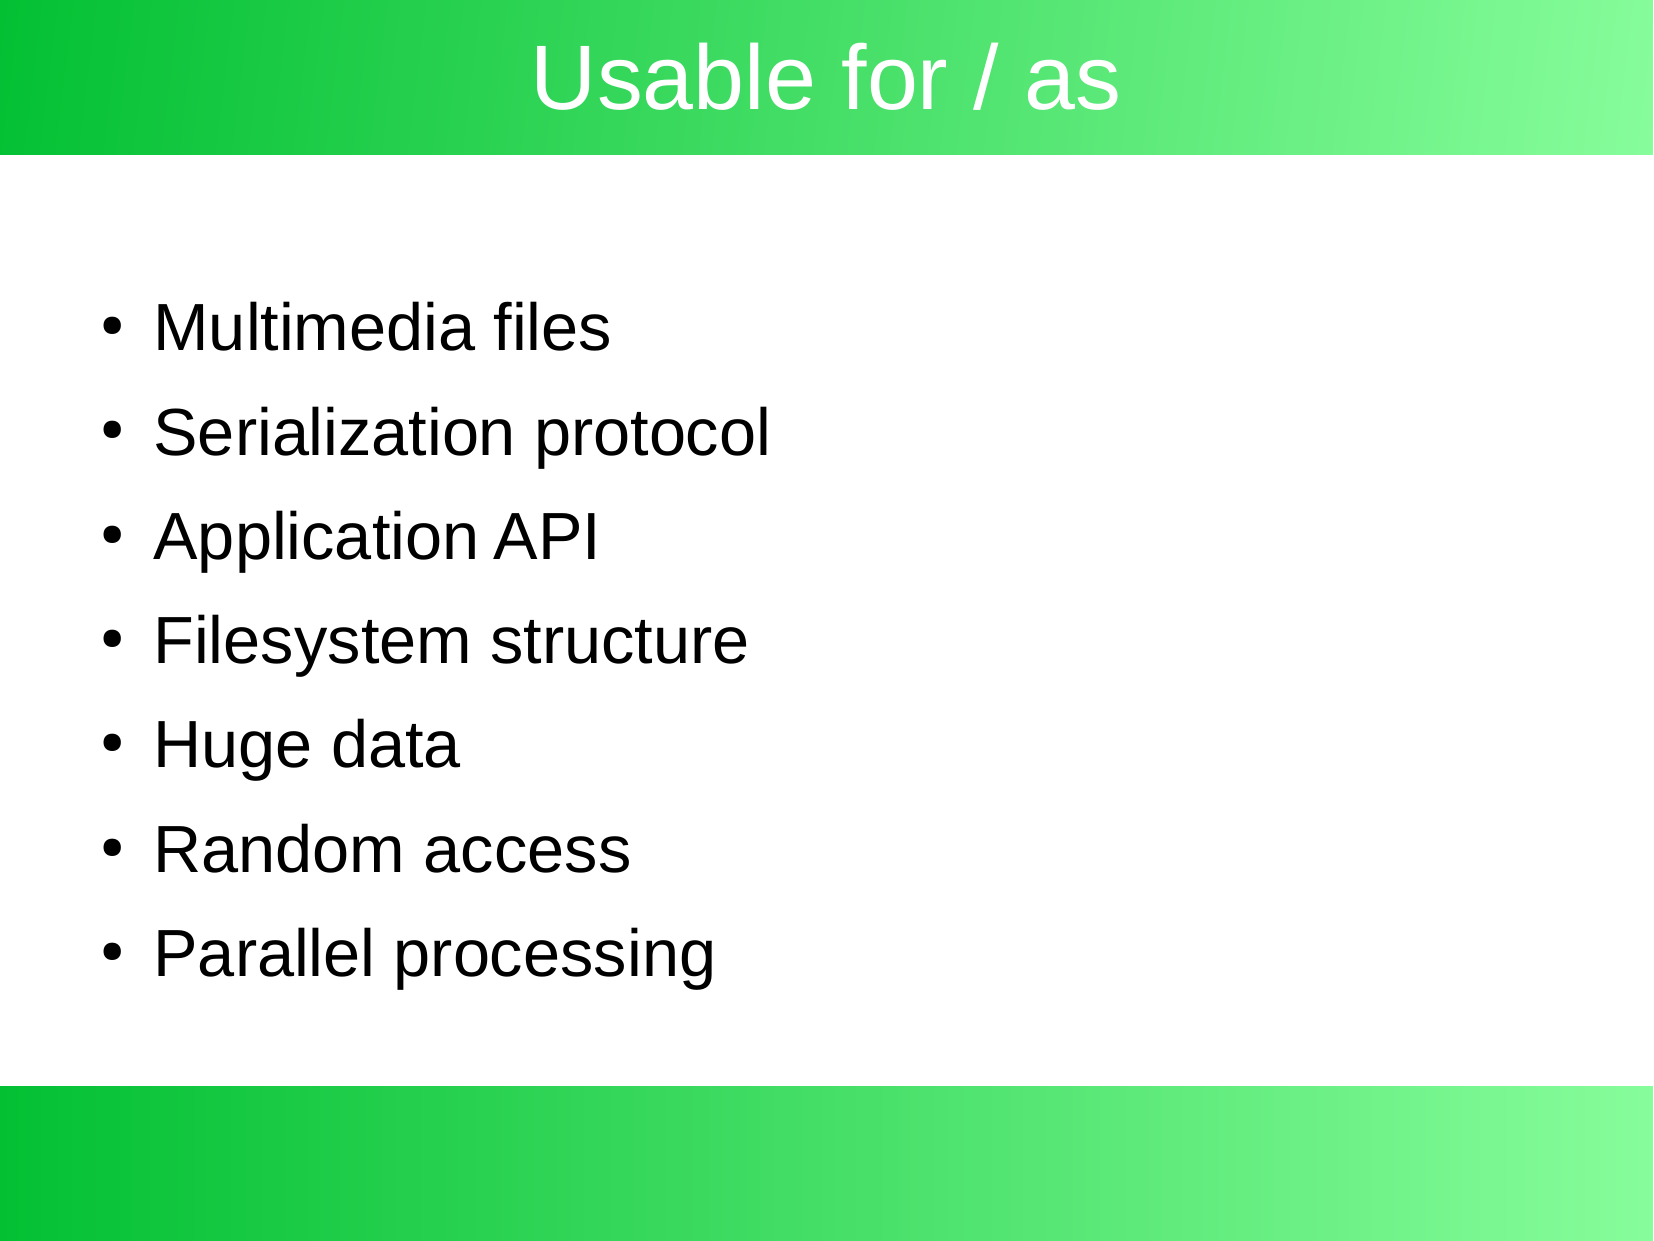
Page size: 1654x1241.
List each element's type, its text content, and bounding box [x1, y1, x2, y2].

list Multimedia files Serialization protocol Application API Filesystem structure Huge data Random access Parallel processing [82, 290, 1571, 1010]
title Usable for / as [82, 25, 1571, 130]
